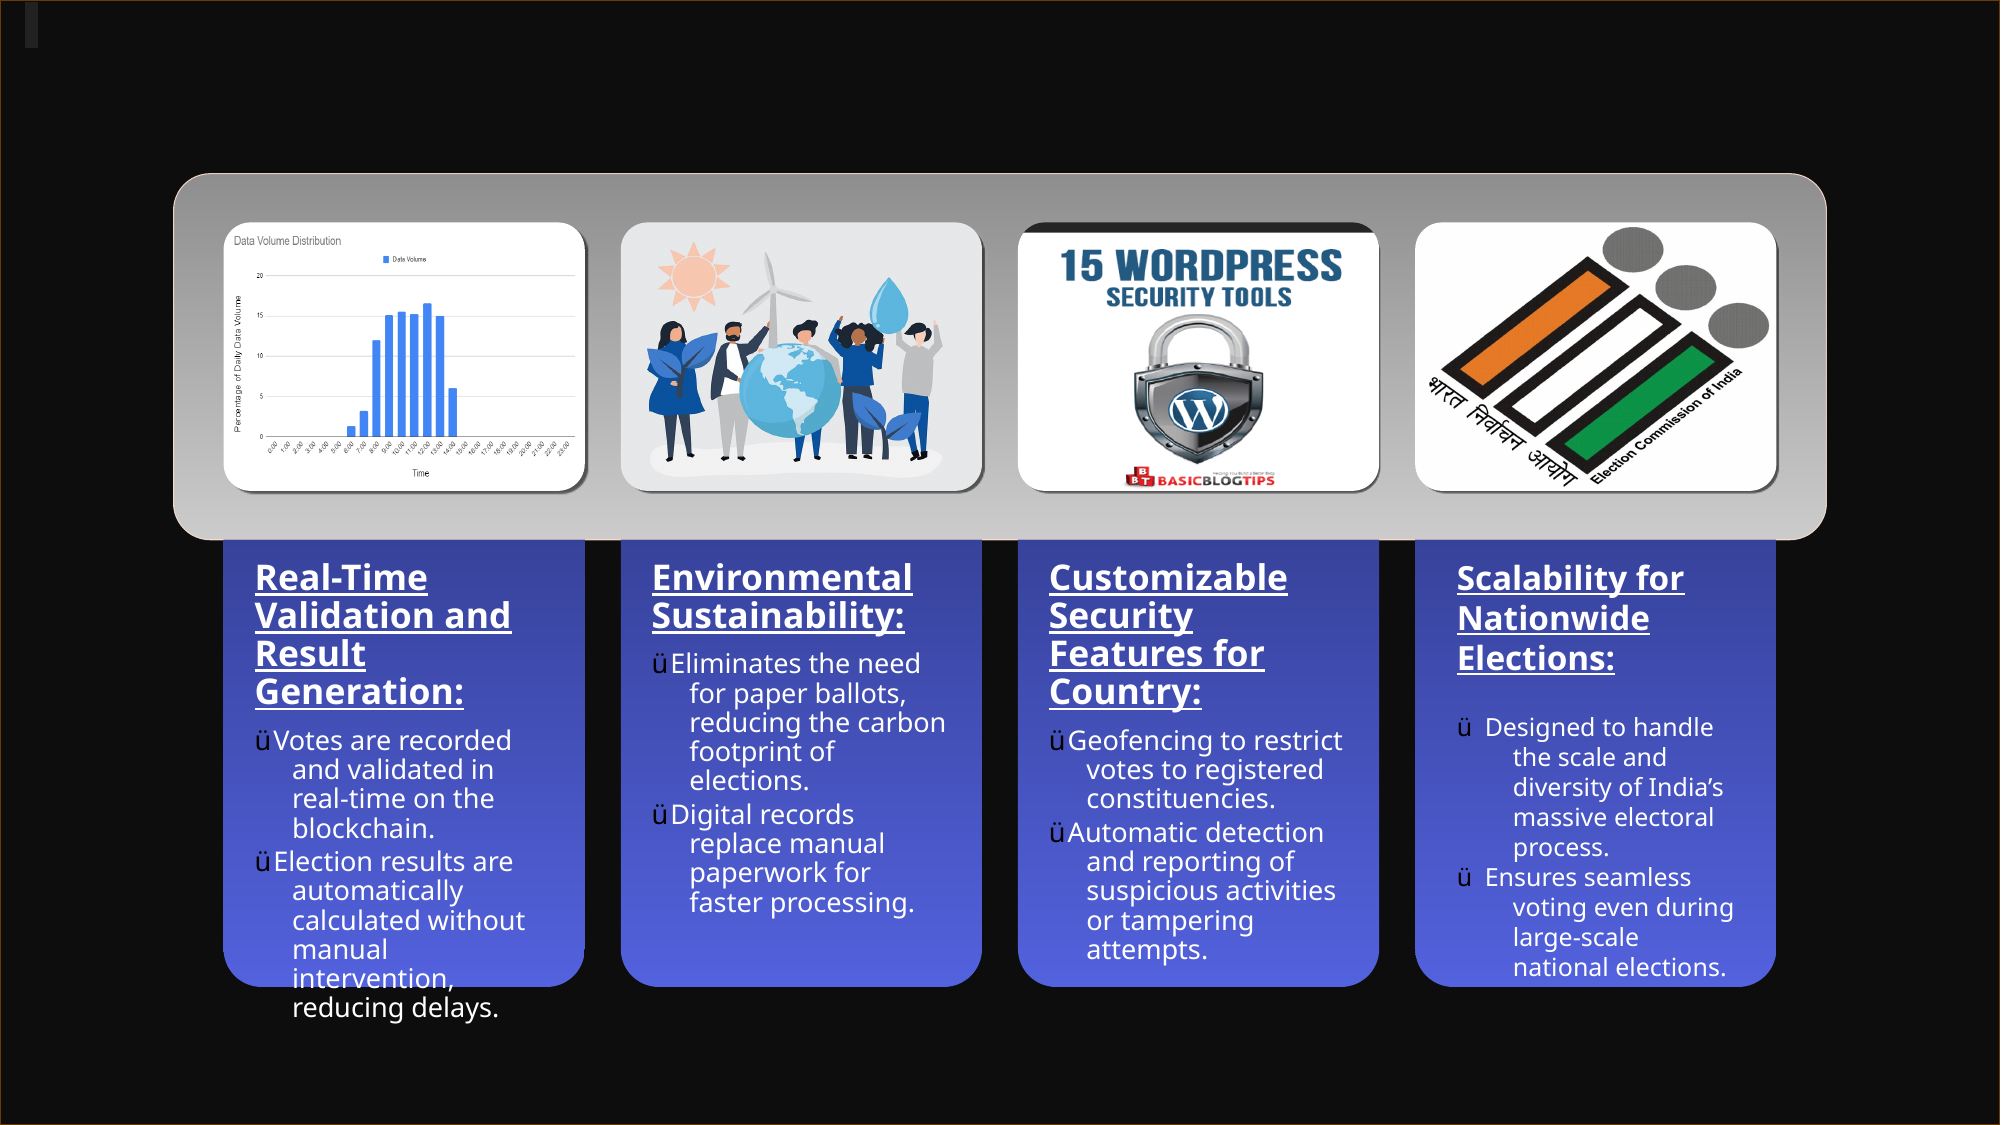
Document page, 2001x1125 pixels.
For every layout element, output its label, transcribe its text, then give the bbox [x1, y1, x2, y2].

text_box Customizable Security Features for Country: Geofencing to restrict votes to registered constituencies. Automatic detection and reporting of suspicious activities or tampering attempts. [1017, 539, 1380, 987]
text_box [0, 0, 2000, 1125]
text_box Scalability for Nationwide Elections: Designed to handle the scale and diversity of India’s massive electoral process. Ensures seamless voting even during large-scale national elections. [1441, 549, 1757, 1025]
text_box Real-Time Validation and Result Generation: Votes are recorded and validated in real-time on the blockchain. Election results are automatically calculated without manual intervention, reducing delays. [223, 539, 585, 987]
text_box Environmental Sustainability: Eliminates the need for paper ballots, reducing the carbon footprint of elections. Digital records replace manual paperwork for faster processing. [620, 539, 982, 987]
